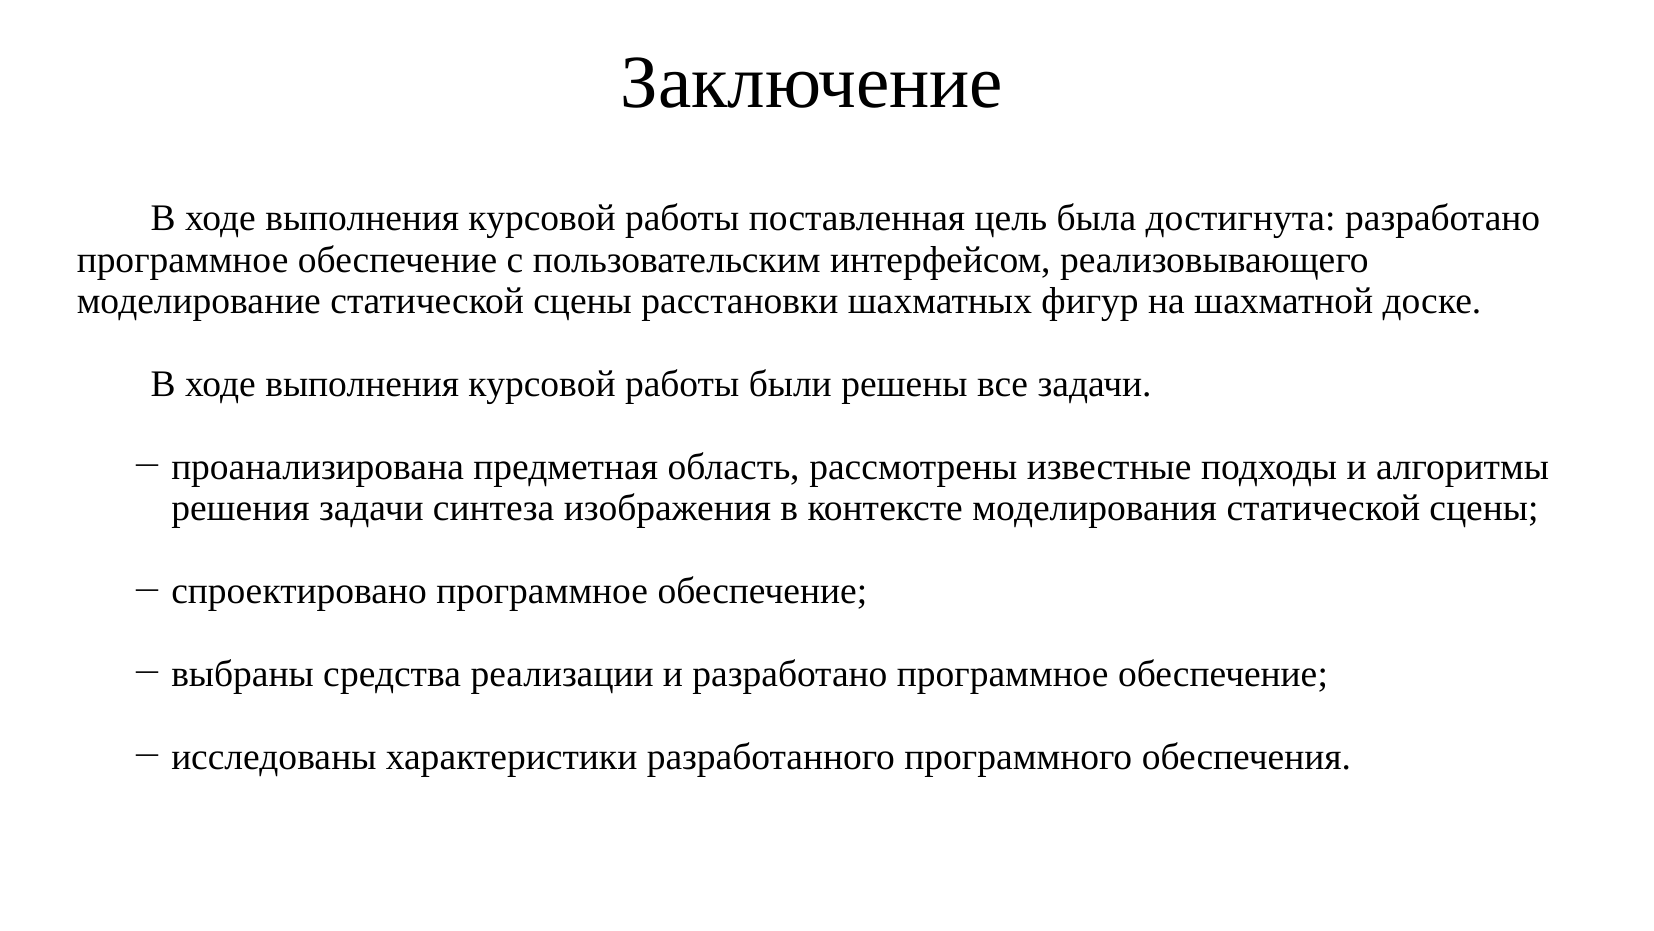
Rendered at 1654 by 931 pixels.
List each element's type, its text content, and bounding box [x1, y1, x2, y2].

title Заключение [29, 16, 1595, 148]
text_box В ходе выполнения курсовой работы поставленная цель была достигнута: разработано программное обеспечение с пользовательским интерфейсом, реализовывающего моделирование статической сцены расстановки шахматных фигур на шахматной доске. В ходе выполнения курсовой работы были решены все задачи. проанализирована предметная область, рассмотрены известные подходы и алгоритмы решения задачи синтеза изображения в контексте моделирования статической сцены; спроектировано программное обеспечение; выбраны средства реализации и разработано программное обеспечение; исследованы характеристики разработанного программного обеспечения. [76, 118, 1565, 857]
